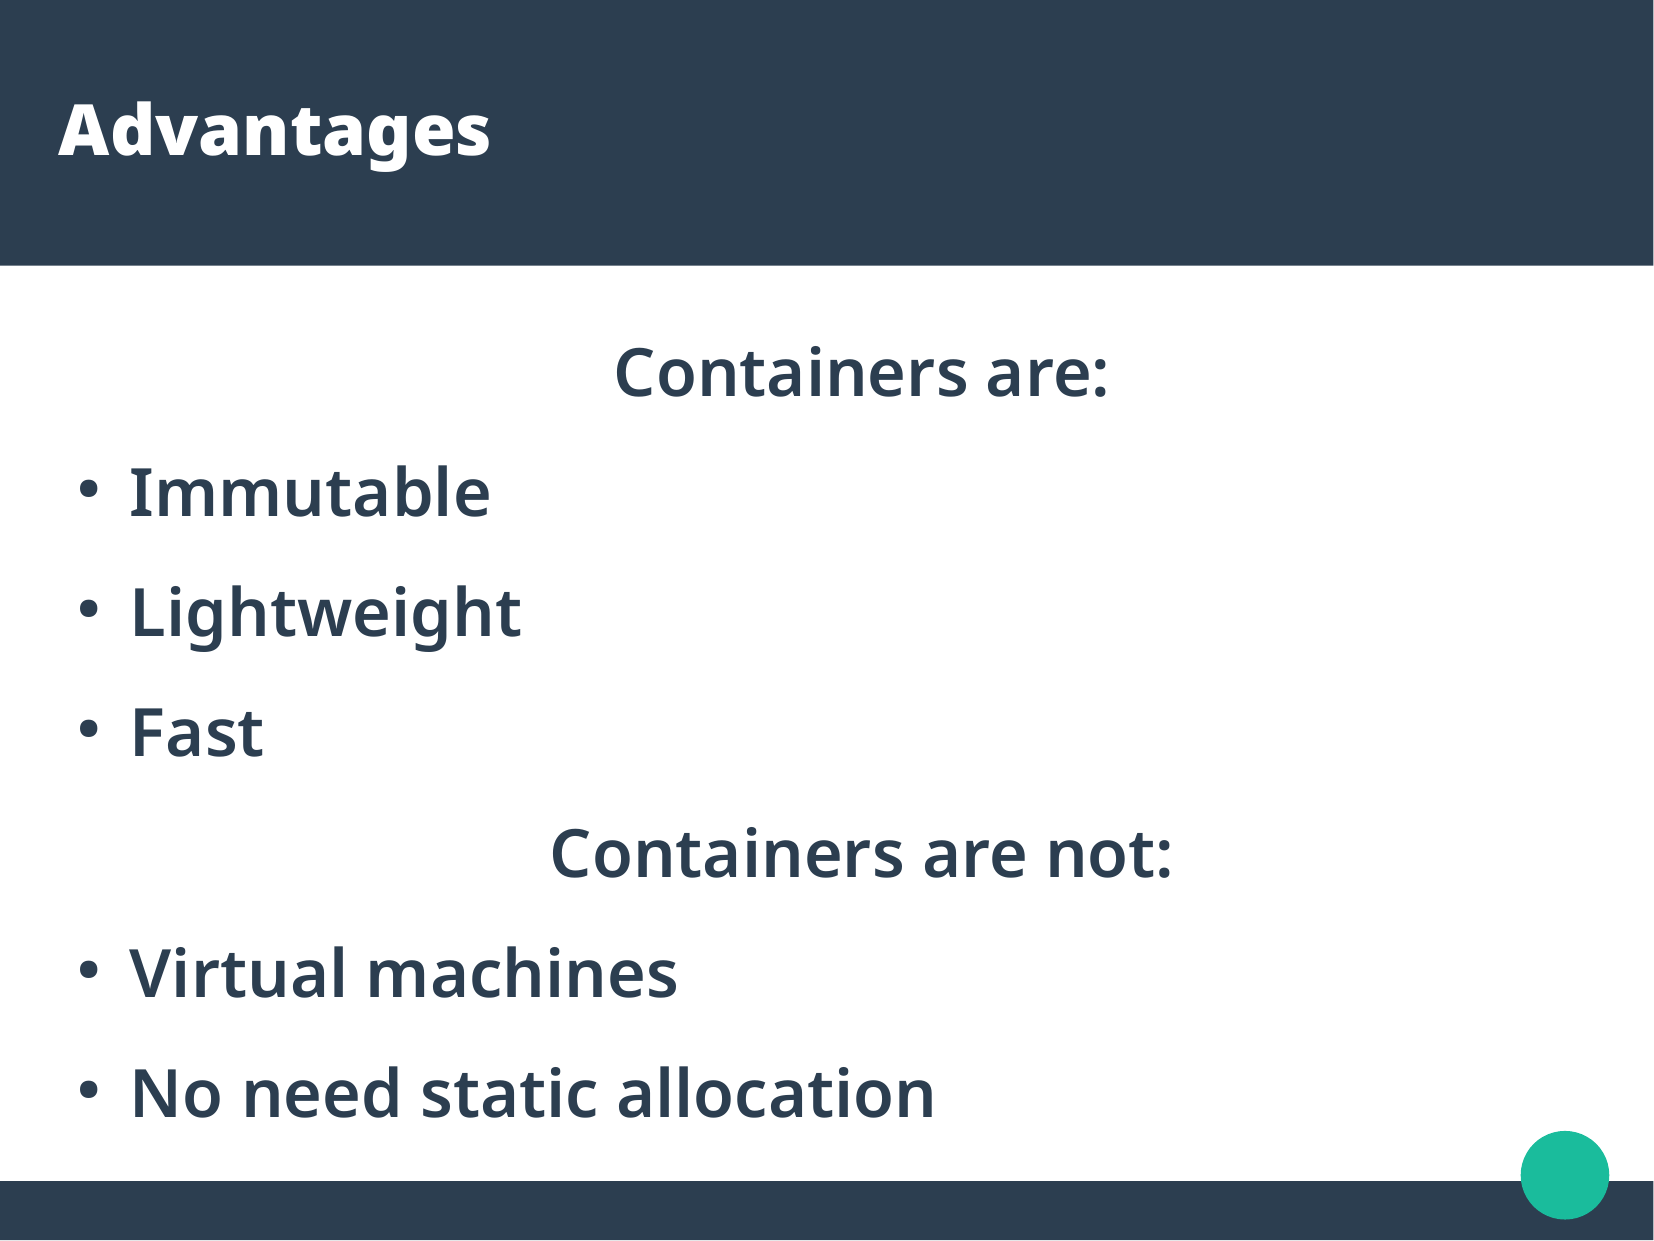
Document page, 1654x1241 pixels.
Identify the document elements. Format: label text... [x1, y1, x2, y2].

list Containers are: Immutable Lightweight Fast Containers are not: Virtual machines No need static allocation [59, 324, 1595, 1152]
title Advantages [59, 49, 1595, 207]
